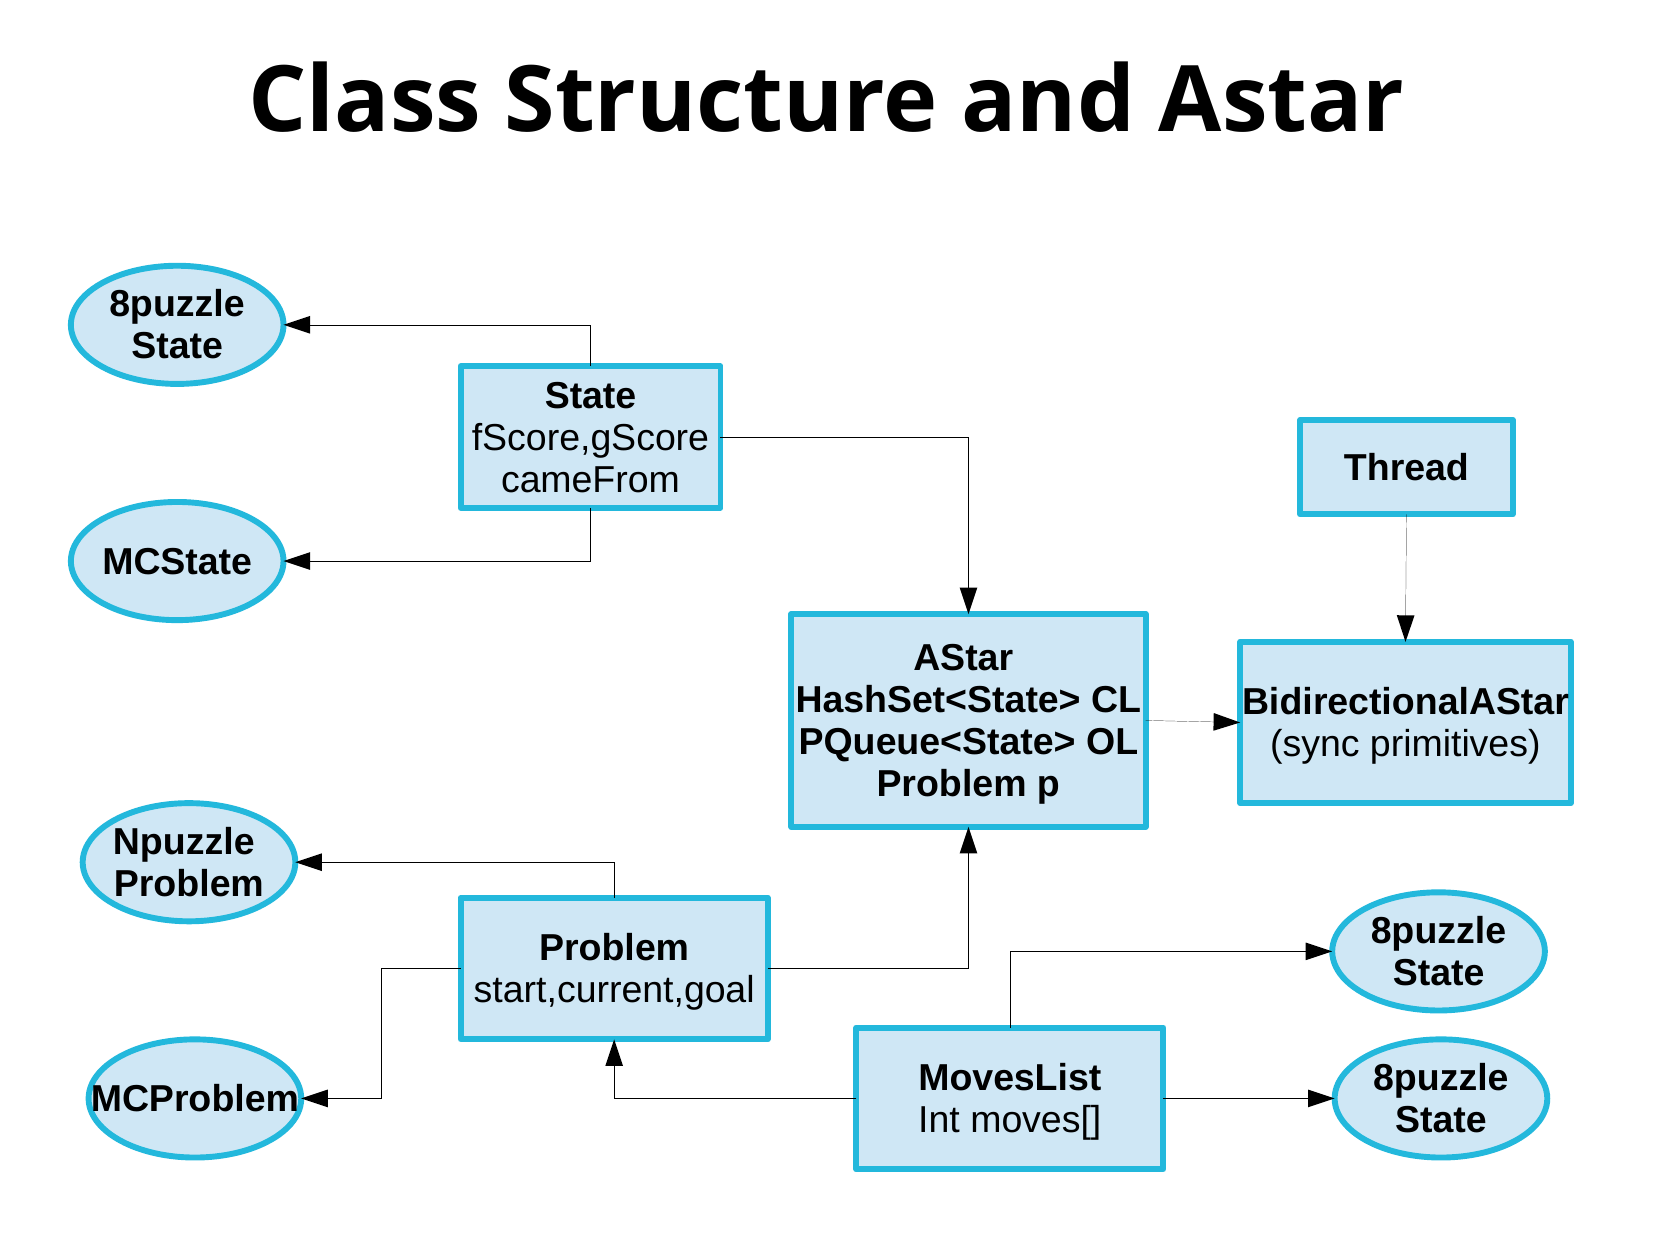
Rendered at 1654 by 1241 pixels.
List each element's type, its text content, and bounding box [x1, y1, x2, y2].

text_box 8puzzle State [70, 265, 284, 384]
text_box State fScore,gScore cameFrom [460, 366, 721, 508]
text_box 8puzzle State [1334, 1039, 1548, 1158]
title Class Structure and Astar [82, 44, 1571, 147]
text_box Problem start,current,goal [460, 897, 768, 1040]
text_box 8puzzle State [1332, 892, 1545, 1011]
text_box AStar HashSet<State> CL PQueue<State> OL Problem p [791, 614, 1146, 827]
text_box Thread [1300, 419, 1513, 515]
text_box MovesList Int moves[] [856, 1027, 1164, 1170]
text_box MCState [70, 501, 284, 621]
text_box Npuzzle Problem [82, 803, 296, 922]
text_box BidirectionalAStar (sync primitives) [1240, 641, 1571, 804]
text_box MCProblem [88, 1039, 302, 1158]
